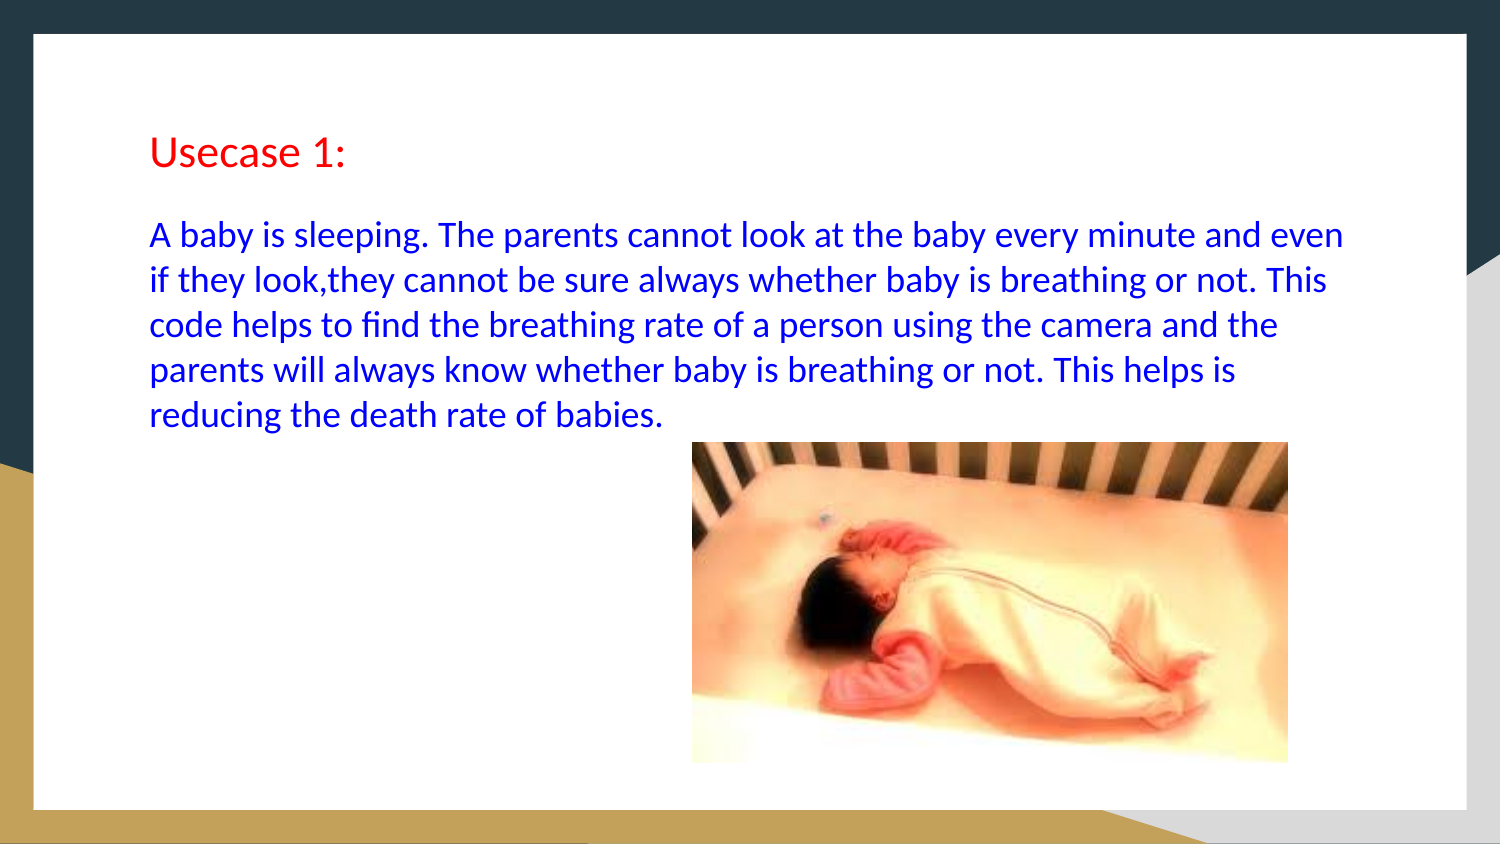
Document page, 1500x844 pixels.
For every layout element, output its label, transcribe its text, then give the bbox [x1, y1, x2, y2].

picture [692, 442, 1288, 763]
list Usecase 1: A baby is sleeping. The parents cannot look at the baby every minute and even if they look,they cannot be sure always whether baby is breathing or not. This code helps to find the breathing rate of a person using the camera and the parents will always know whether baby is breathing or not. This helps is reducing the death rate of babies. [134, 107, 1366, 729]
